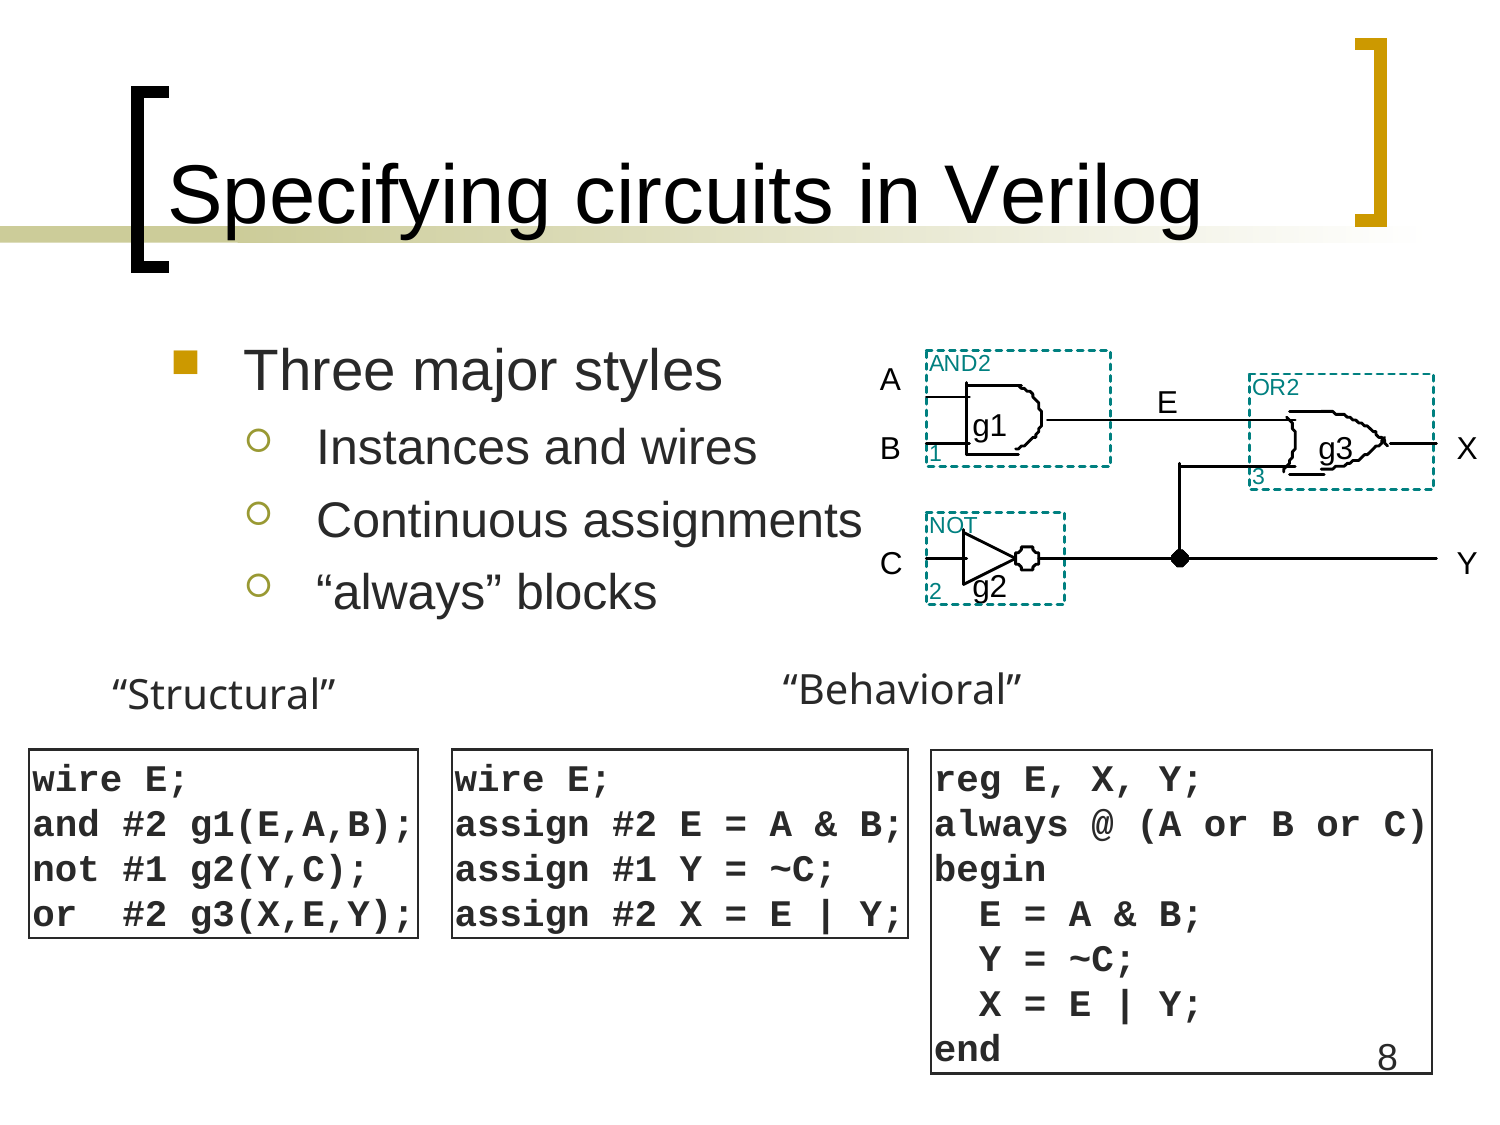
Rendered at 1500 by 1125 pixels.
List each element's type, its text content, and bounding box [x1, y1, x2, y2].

text_box “Structural” [109, 679, 339, 722]
text_box wire E; assign #2 E = A & B; assign #1 Y = ~C; assign #2 X = E | Y; [451, 749, 908, 939]
picture [1413, 324, 1500, 625]
title Specifying circuits in Verilog [152, 15, 1328, 248]
text_box wire E; and #2 g1(E,A,B); not #1 g2(Y,C); or #2 g3(X,E,Y); [29, 749, 419, 939]
text_box reg E, X, Y; always @ (A or B or C) begin E = A & B; Y = ~C; X = E | Y; end [930, 749, 1432, 1074]
text_box “Behavioral” [779, 674, 1026, 718]
list Three major styles Instances and wires Continuous assignments “always” blocks [155, 324, 1413, 1000]
